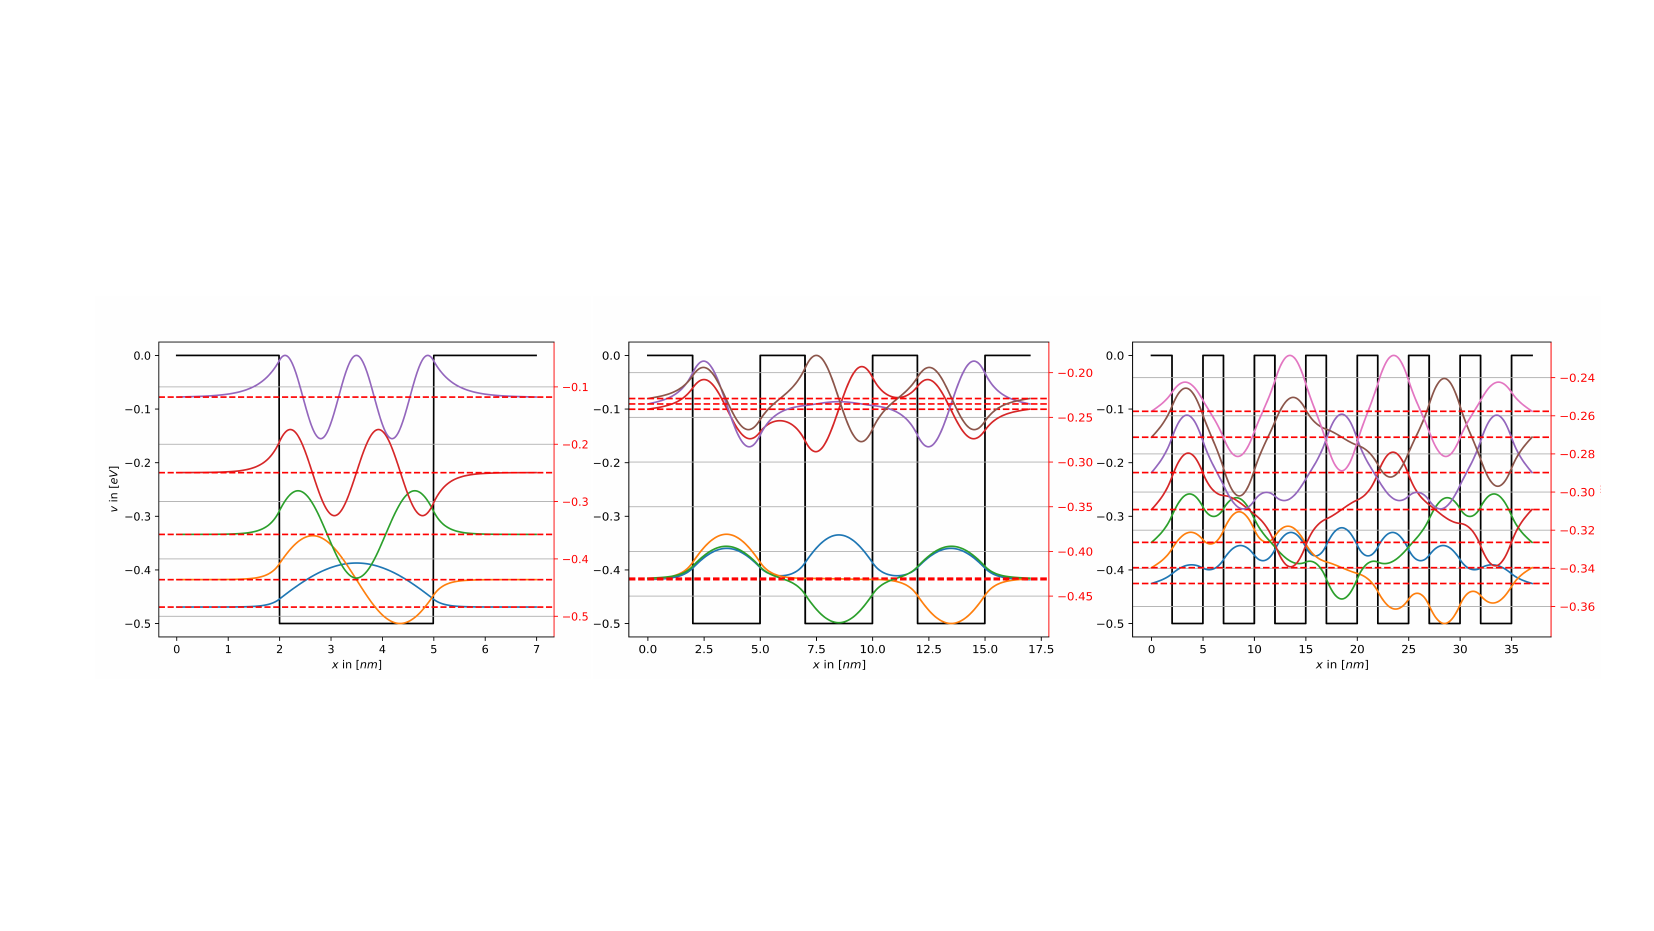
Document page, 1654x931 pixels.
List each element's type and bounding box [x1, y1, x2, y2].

picture [593, 296, 1601, 679]
picture [95, 296, 591, 679]
